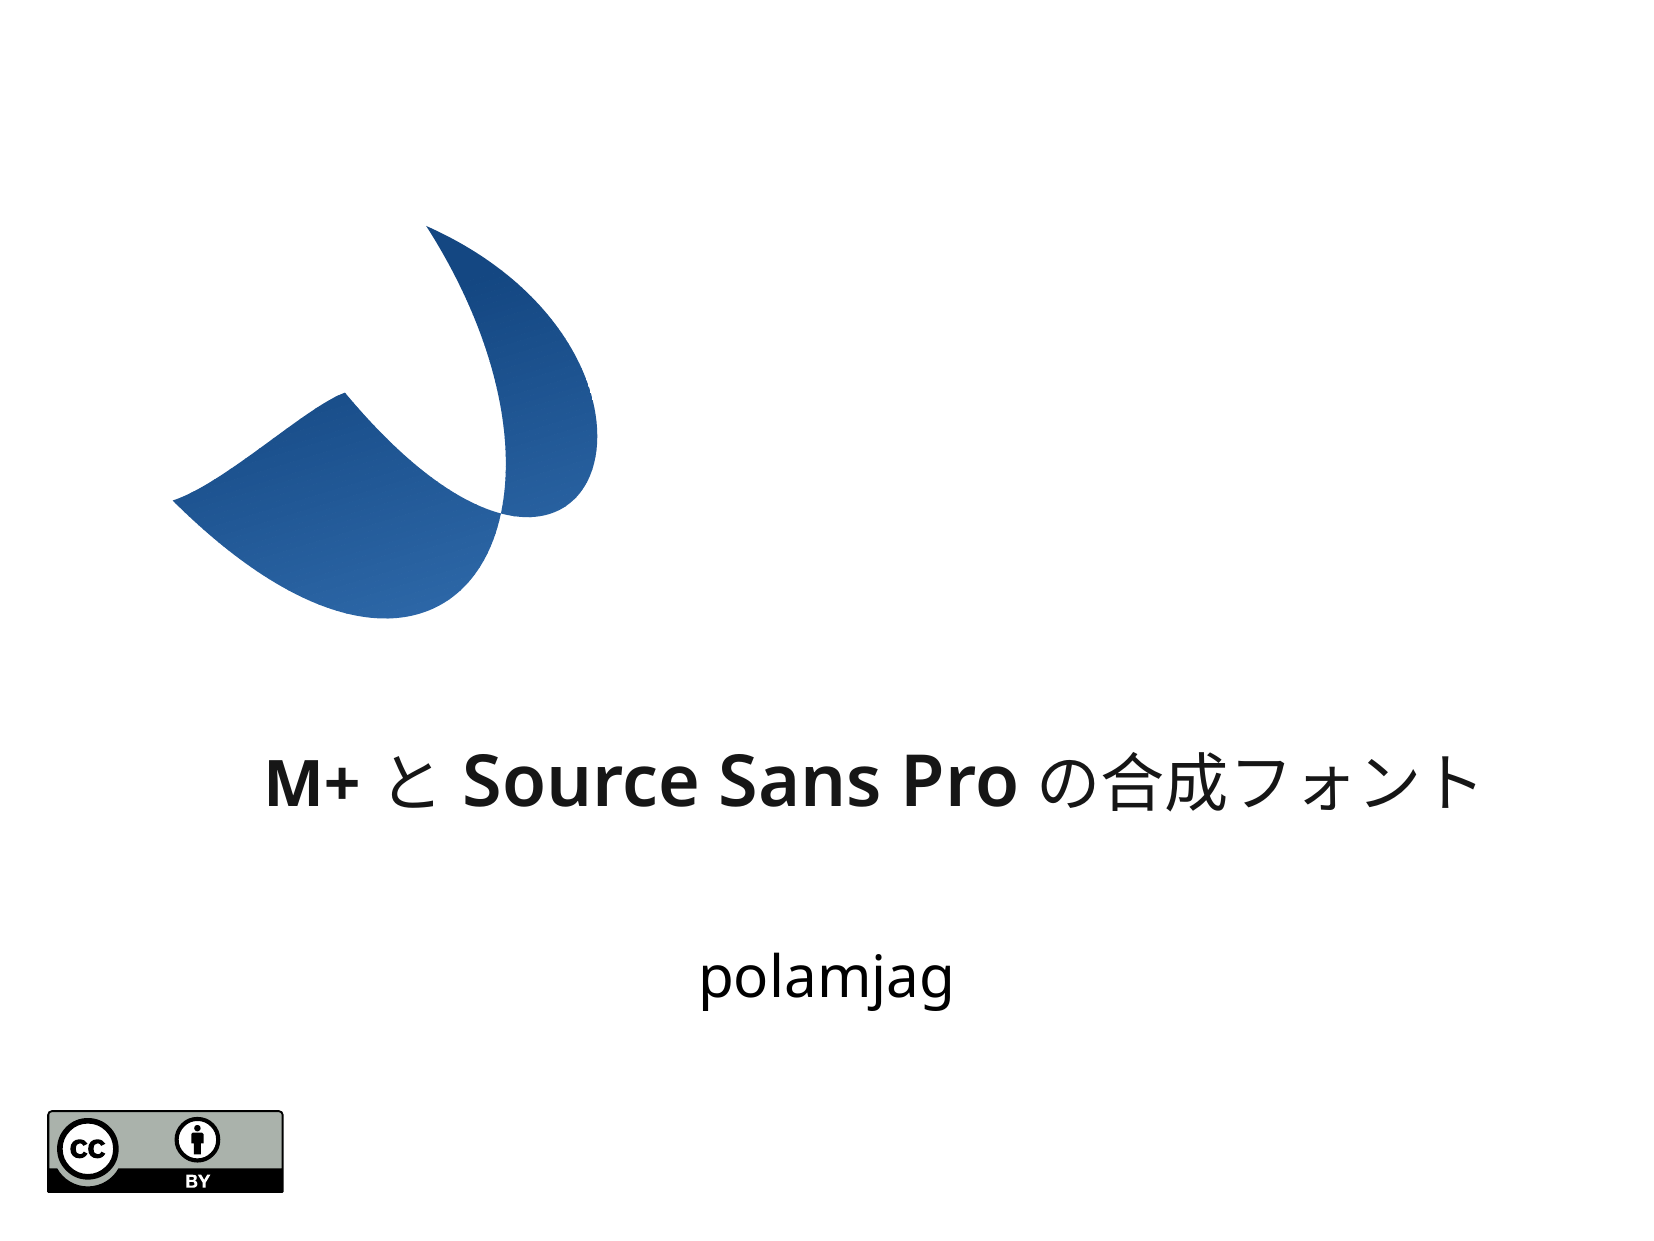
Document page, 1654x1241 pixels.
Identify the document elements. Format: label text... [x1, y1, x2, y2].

picture [47, 1110, 284, 1193]
text_box polamjag [661, 897, 993, 1052]
picture [110, 163, 1544, 875]
